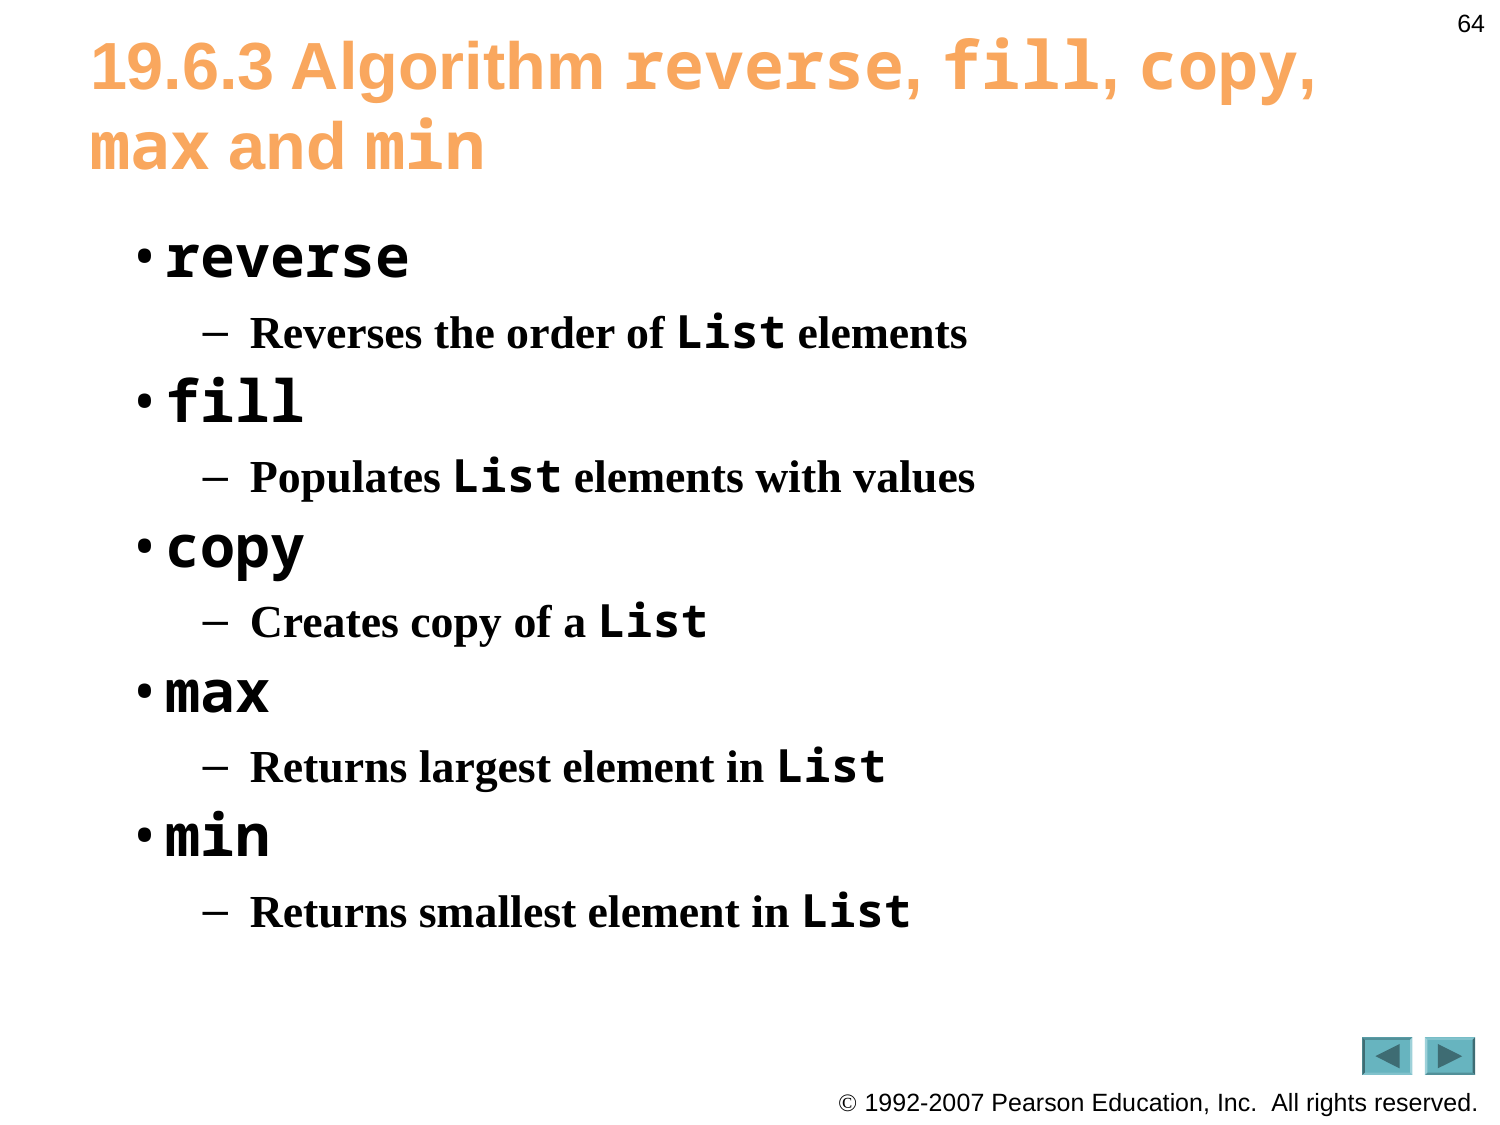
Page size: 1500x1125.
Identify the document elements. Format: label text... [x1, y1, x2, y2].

title 19.6.3 Algorithm reverse, fill, copy, max and min [75, 12, 1426, 200]
list reverse Reverses the order of List elements fill Populates List elements with values copy Creates copy of a List max Returns largest element in List min Returns smallest element in List [112, 220, 1425, 963]
text_box <number> [1149, 0, 1500, 79]
